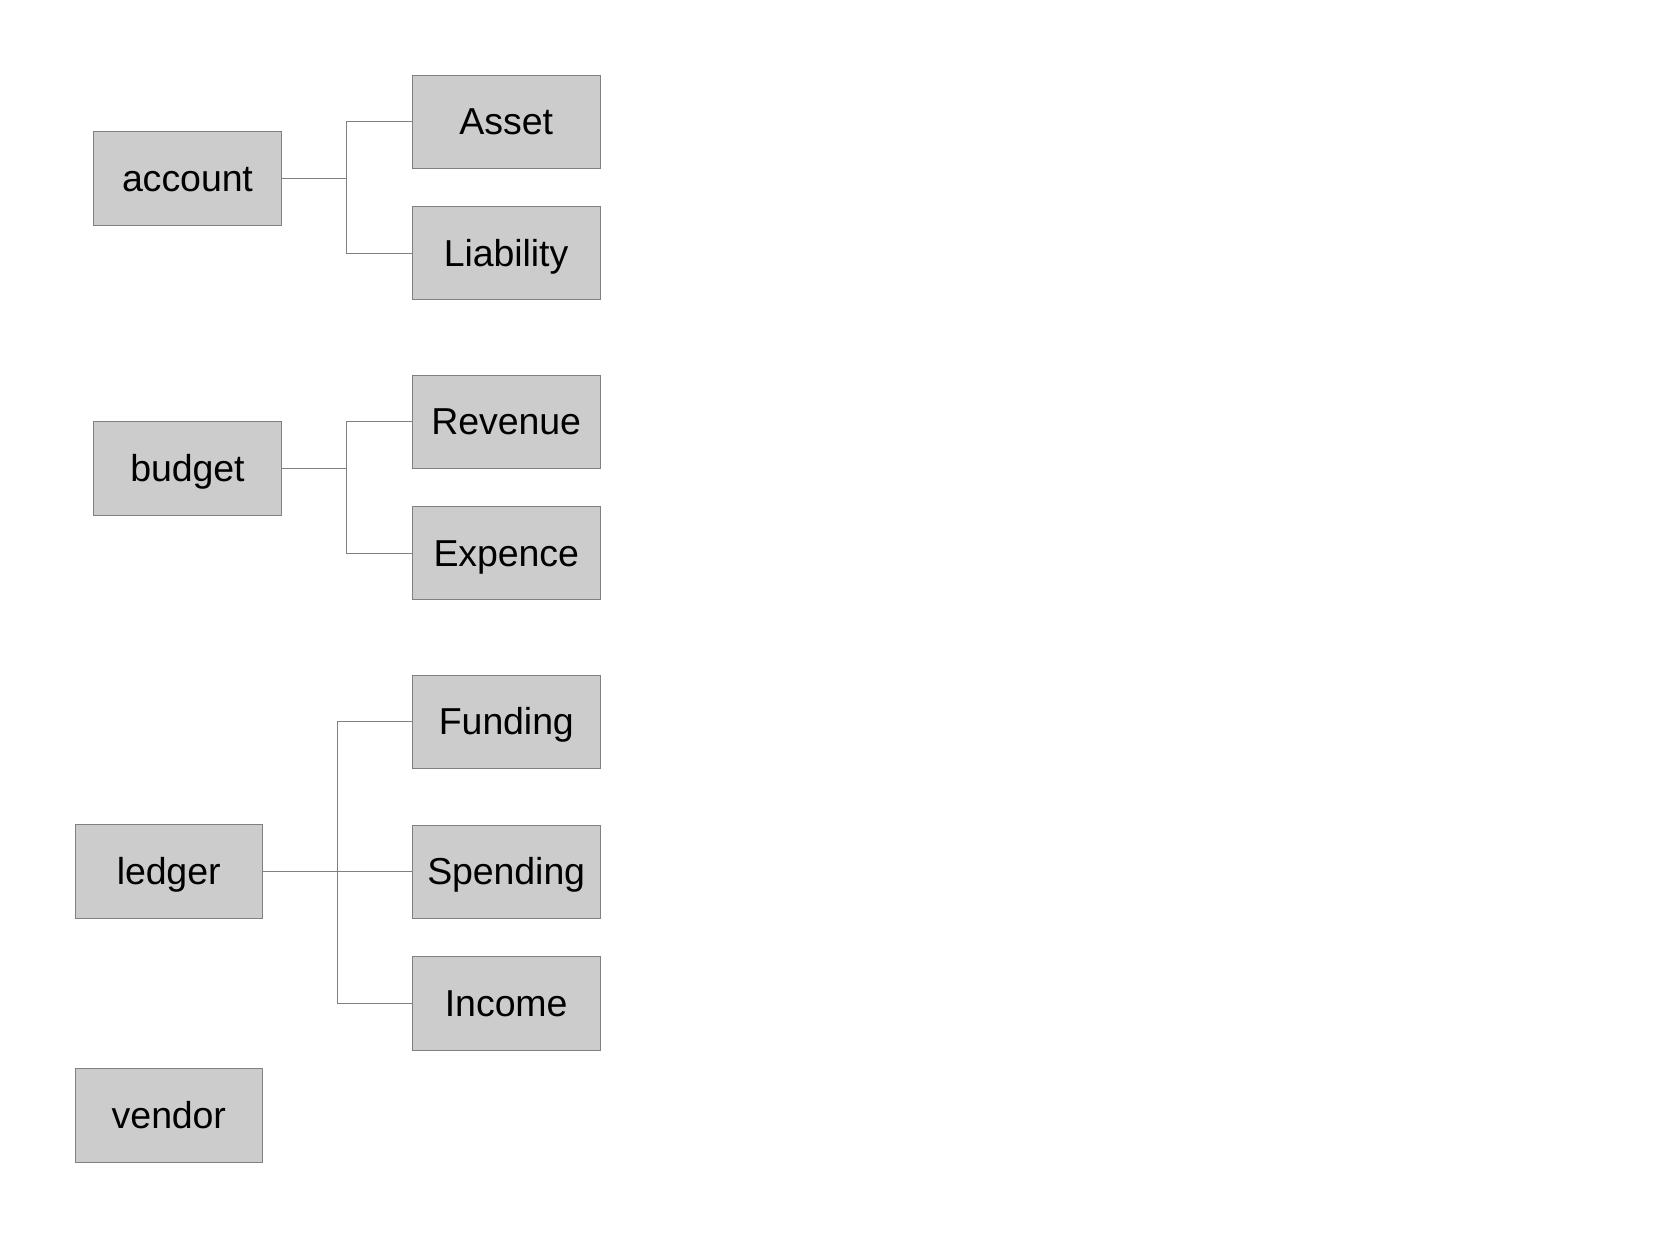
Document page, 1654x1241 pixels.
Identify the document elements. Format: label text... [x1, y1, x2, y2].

text_box Spending [412, 825, 601, 919]
text_box Asset [412, 75, 601, 169]
text_box Funding [412, 675, 601, 769]
text_box Liability [412, 206, 601, 300]
text_box ledger [75, 824, 263, 919]
text_box Income [412, 956, 601, 1051]
text_box budget [93, 421, 282, 516]
text_box account [93, 131, 282, 226]
text_box Expence [412, 506, 601, 600]
text_box Revenue [412, 375, 601, 469]
text_box vendor [75, 1068, 263, 1163]
